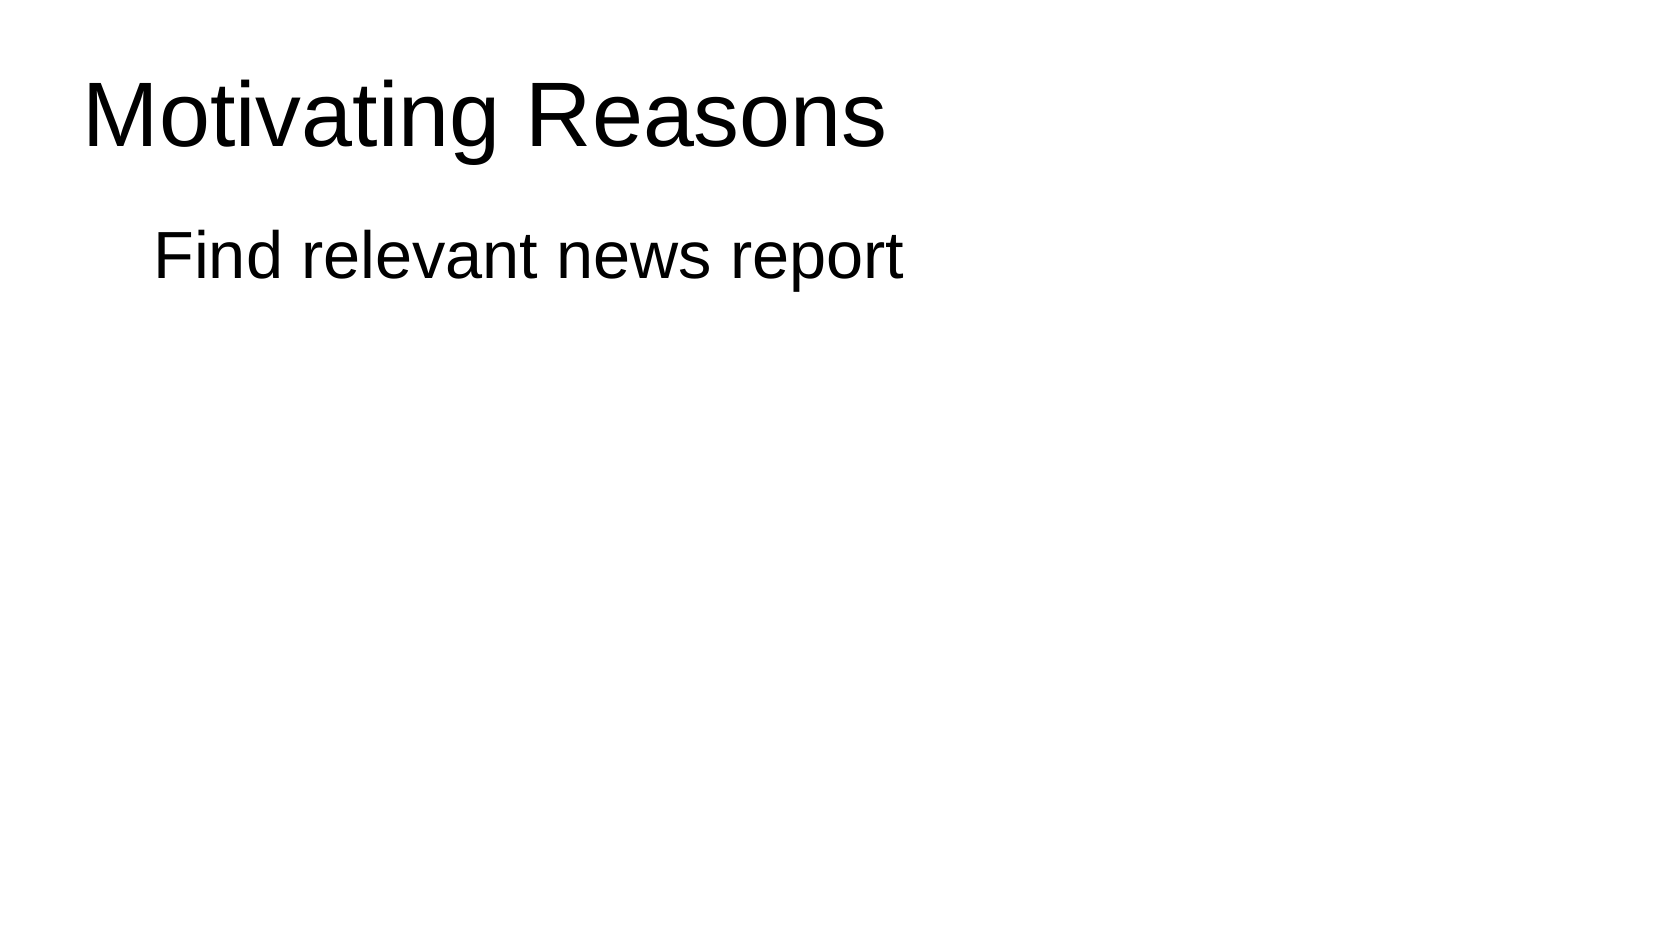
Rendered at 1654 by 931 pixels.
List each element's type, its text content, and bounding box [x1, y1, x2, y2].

list Find relevant news report [82, 217, 1571, 758]
title Motivating Reasons [82, 37, 1571, 193]
